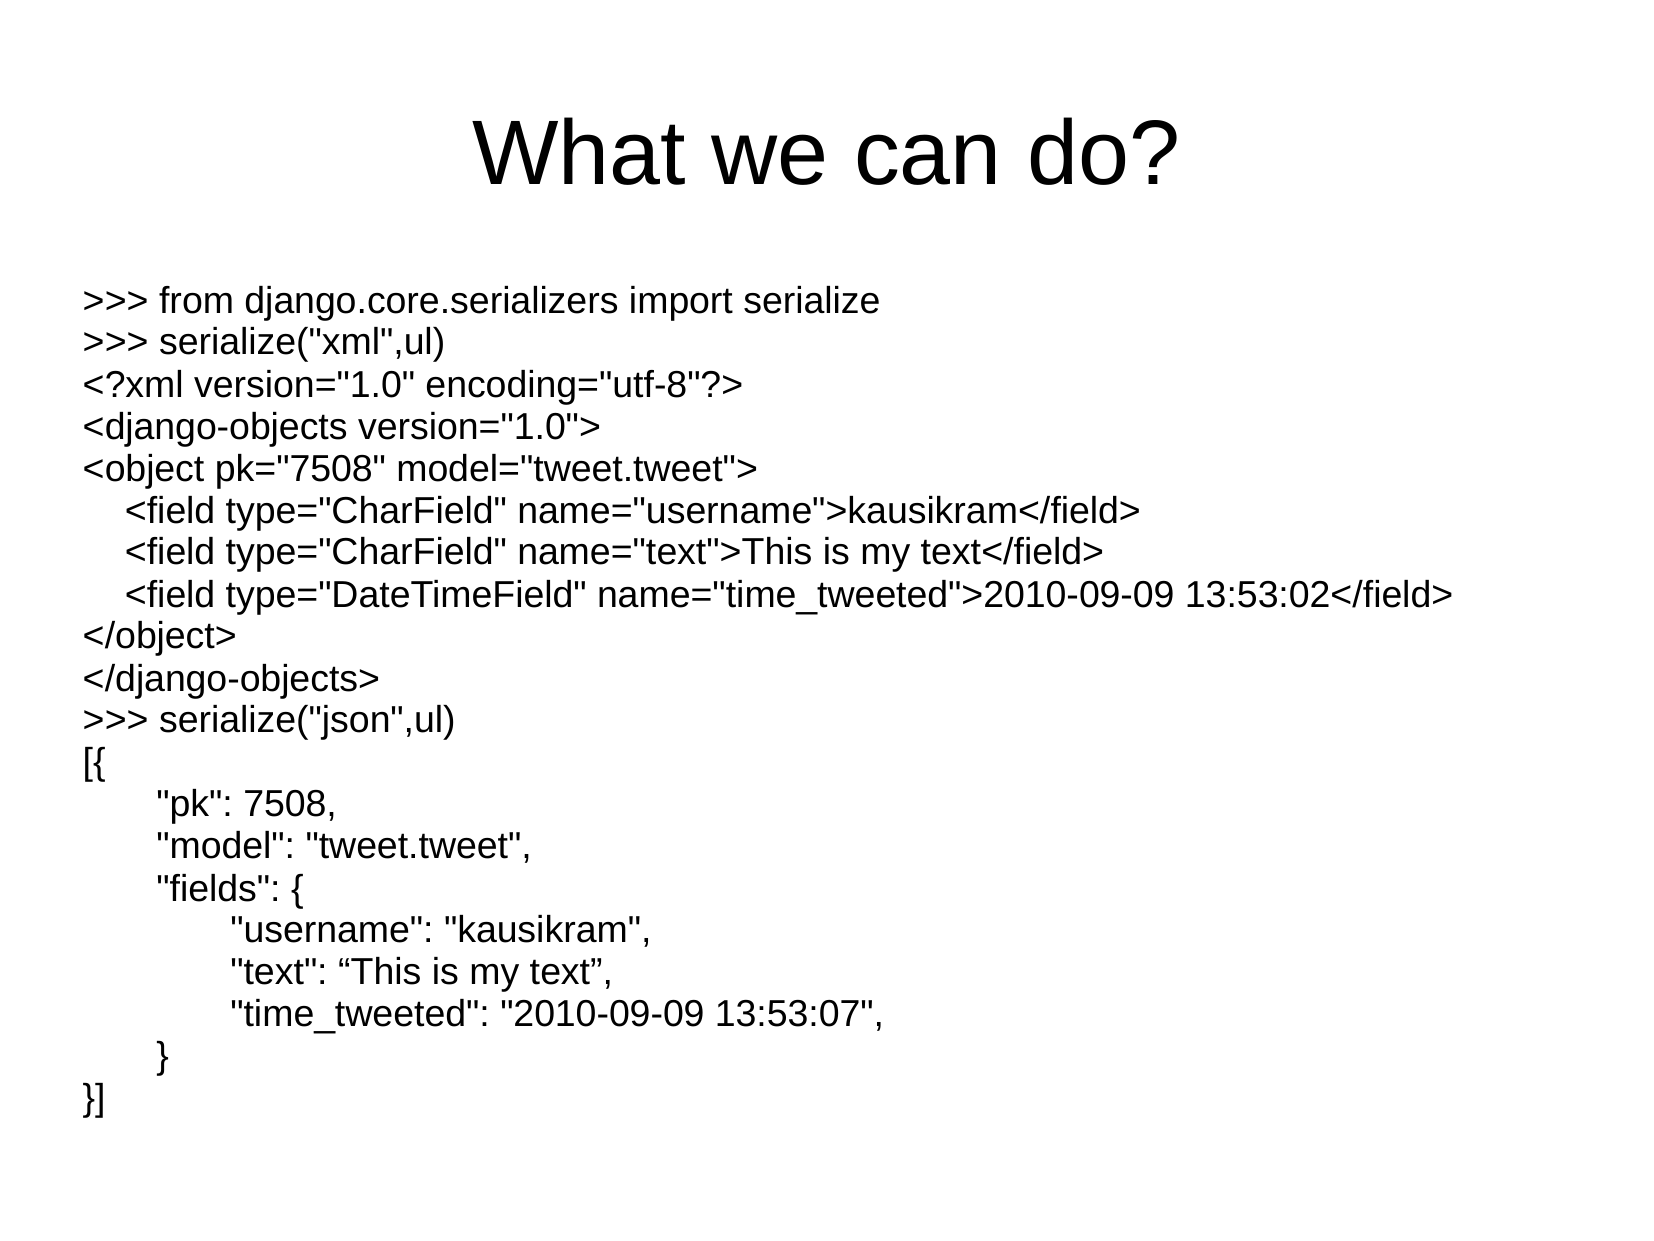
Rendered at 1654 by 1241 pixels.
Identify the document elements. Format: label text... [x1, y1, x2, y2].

title What we can do? [82, 49, 1571, 257]
text_box >>> from django.core.serializers import serialize >>> serialize("xml",ul) <?xml version="1.0" encoding="utf-8"?> <django-objects version="1.0"> <object pk="7508" model="tweet.tweet"> <field type="CharField" name="username">kausikram</field> <field type="CharField" name="text">This is my text</field> <field type="DateTimeField" name="time_tweeted">2010-09-09 13:53:02</field> </object> </django-objects> >>> serialize("json",ul) [{ "pk": 7508, "model": "tweet.tweet", "fields": { "username": "kausikram", "text": “This is my text”, "time_tweeted": "2010-09-09 13:53:07", } }] [82, 278, 1571, 1120]
